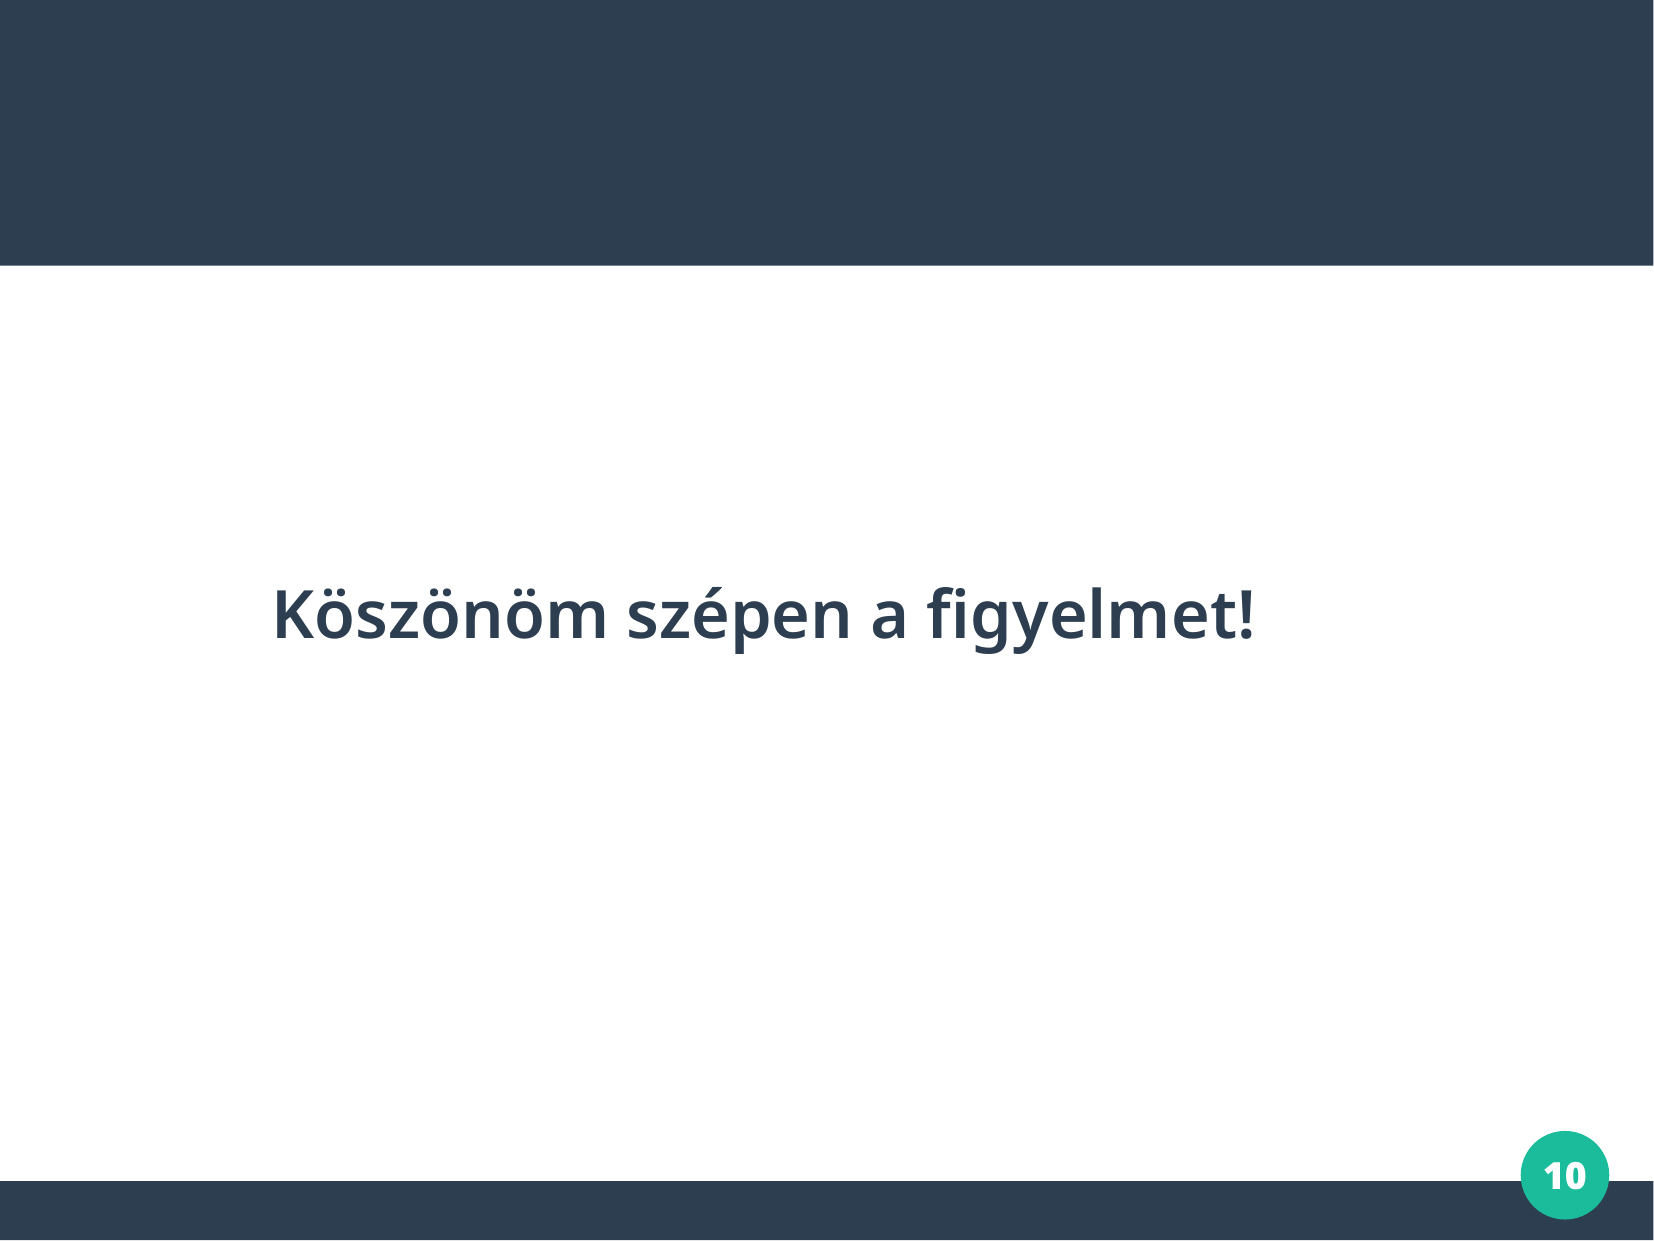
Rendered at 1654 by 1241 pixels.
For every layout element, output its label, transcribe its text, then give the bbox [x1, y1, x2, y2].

list Köszönöm szépen a figyelmet! [200, 566, 1489, 792]
